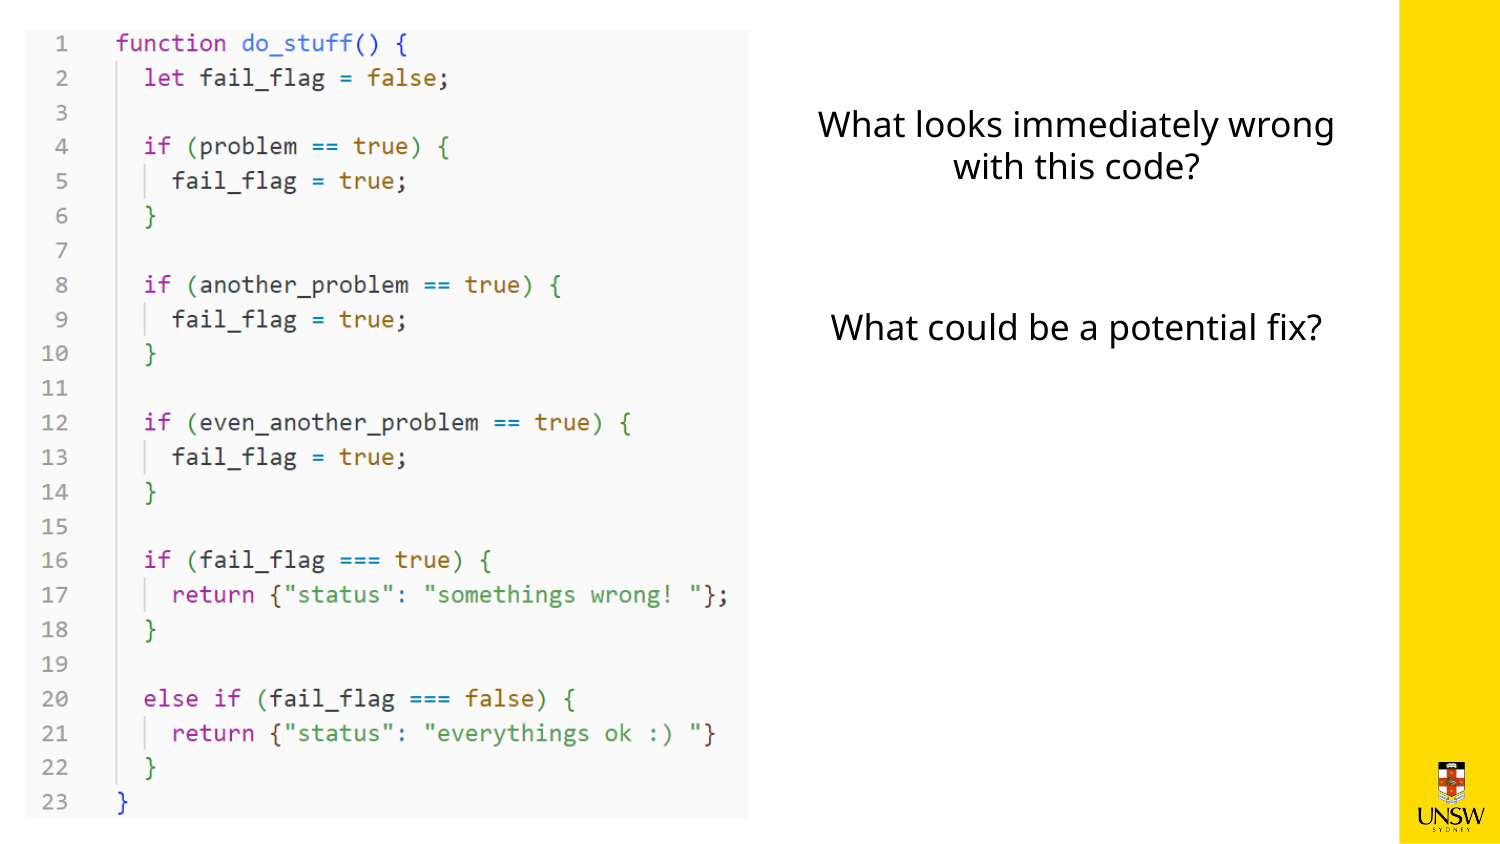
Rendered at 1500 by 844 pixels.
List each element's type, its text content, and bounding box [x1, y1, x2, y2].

picture [24, 30, 750, 819]
text_box What could be a potential fix? [778, 290, 1375, 363]
picture [1418, 762, 1485, 832]
text_box What looks immediately wrong with this code? [778, 86, 1375, 203]
